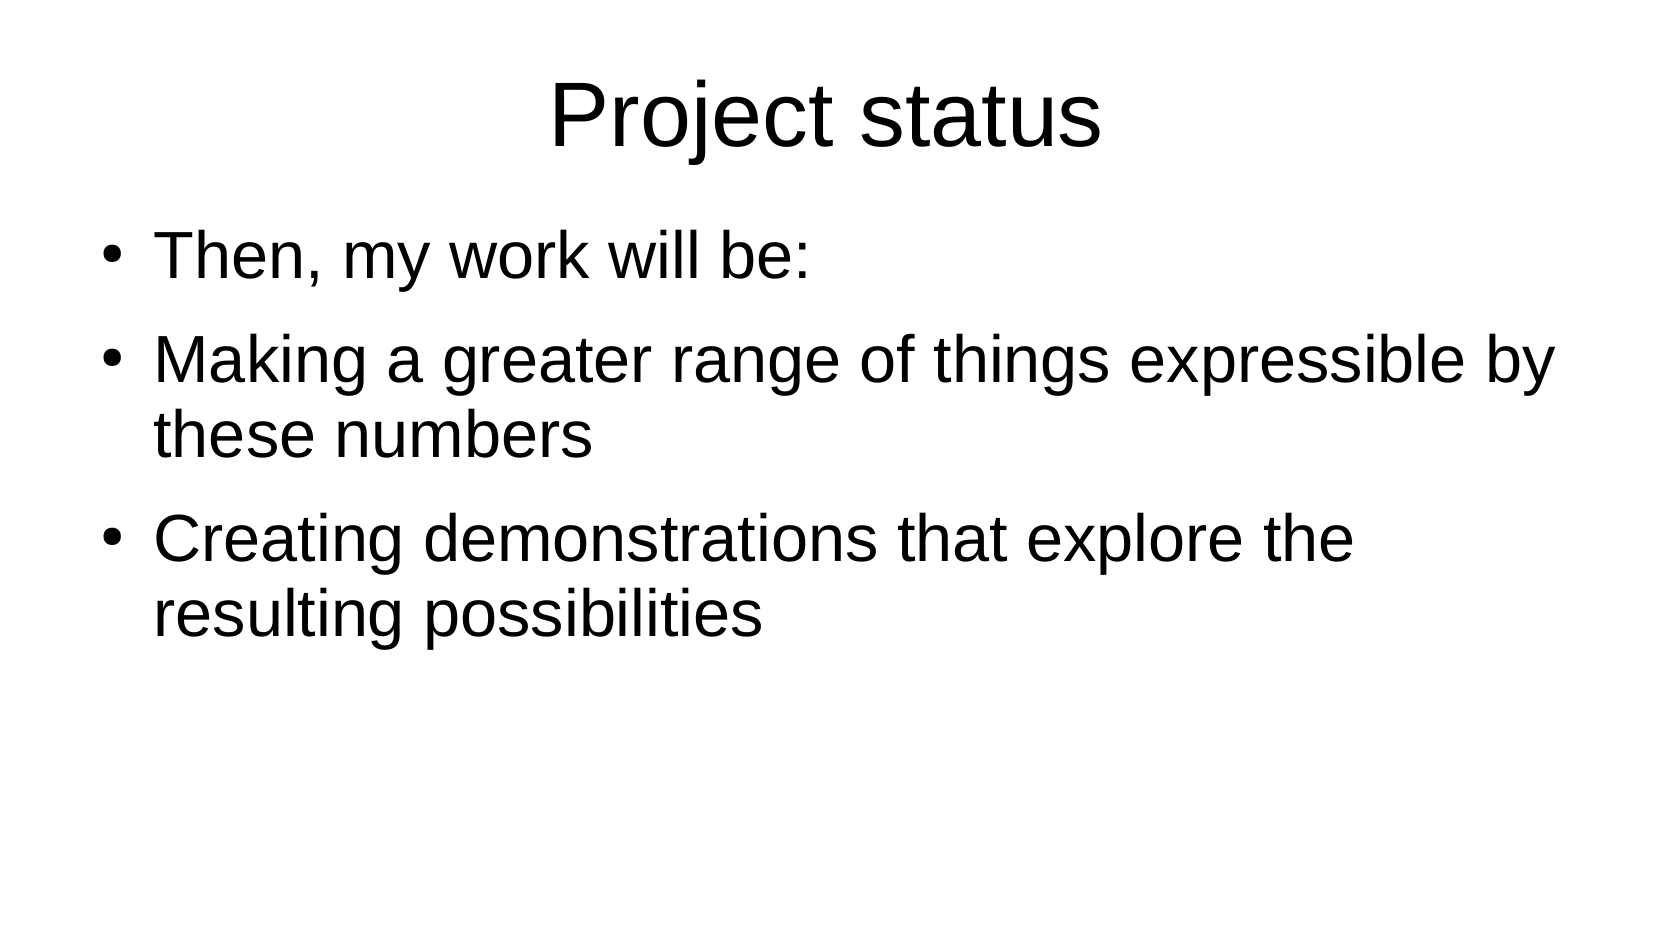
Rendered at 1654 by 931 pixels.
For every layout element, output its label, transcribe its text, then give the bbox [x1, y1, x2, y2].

title Project status [82, 37, 1571, 193]
list Then, my work will be: Making a greater range of things expressible by these numbers Creating demonstrations that explore the resulting possibilities [82, 217, 1571, 758]
